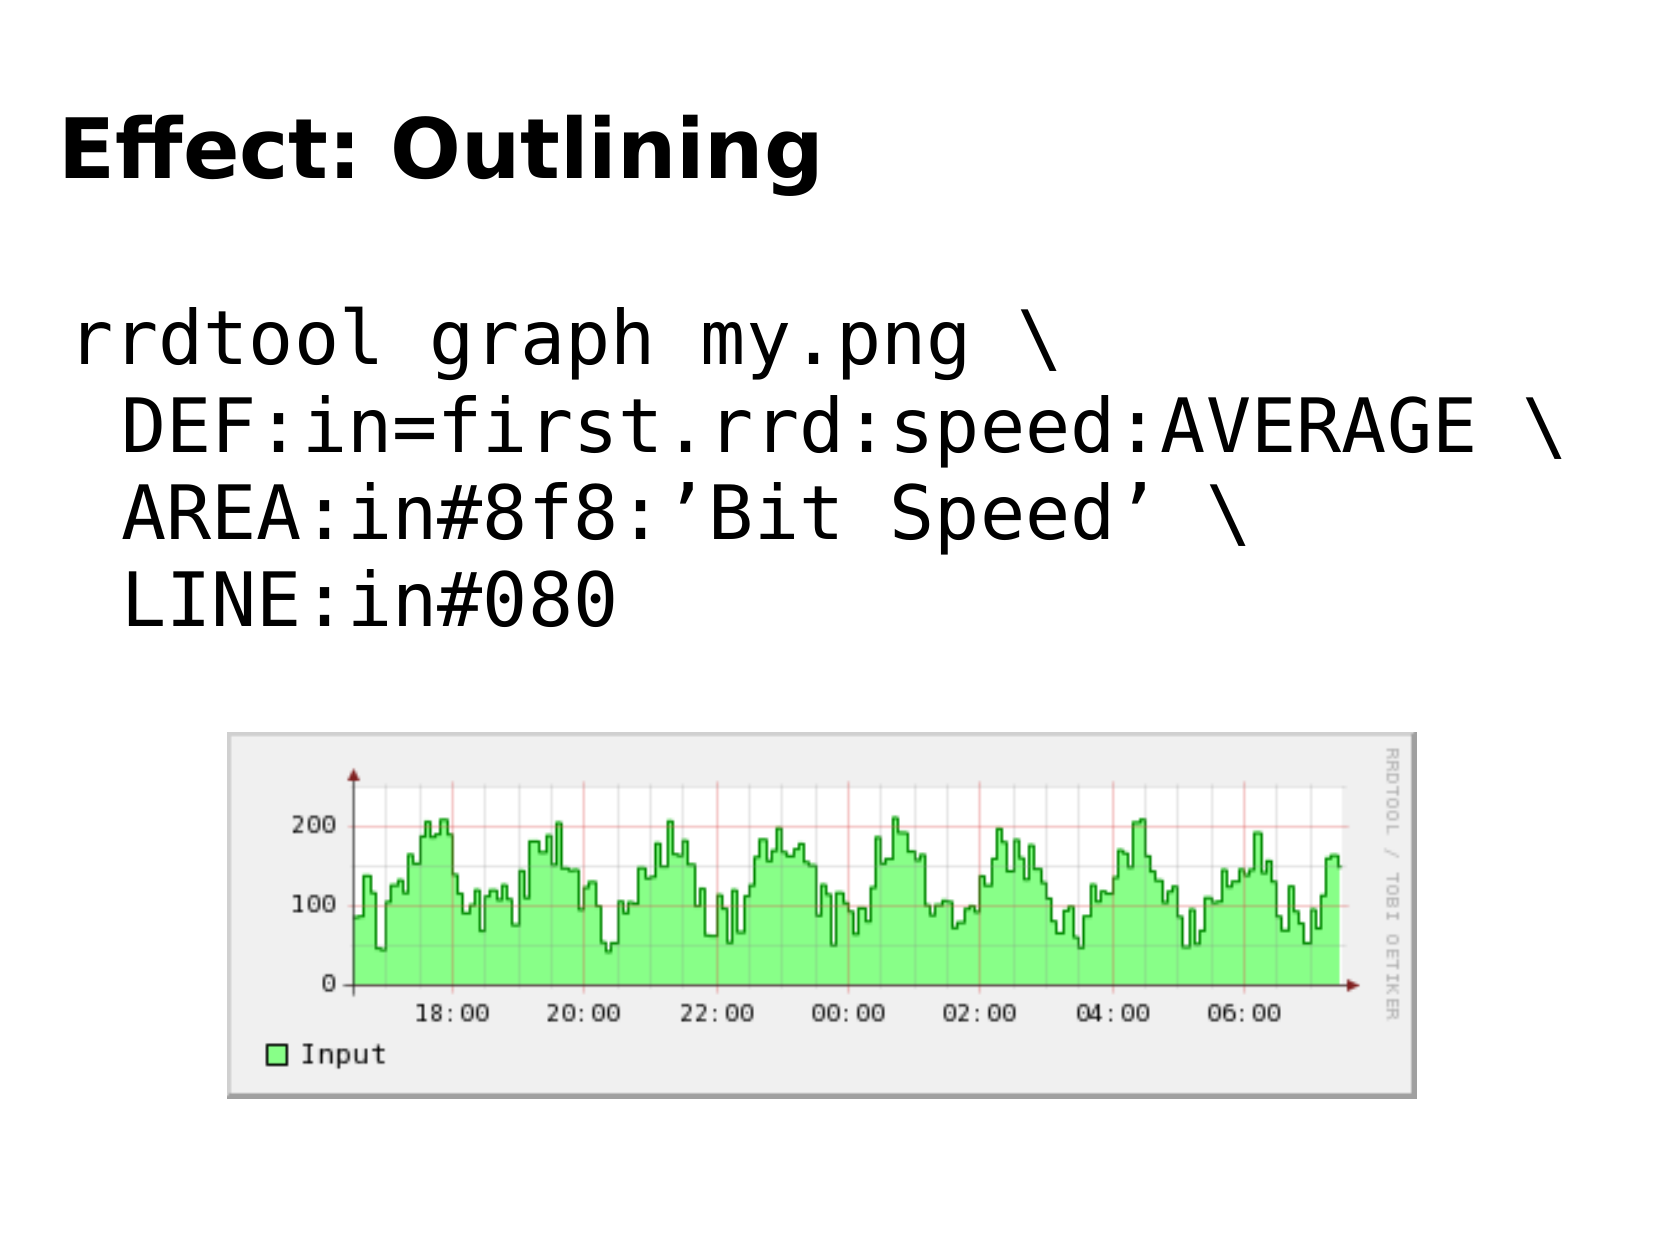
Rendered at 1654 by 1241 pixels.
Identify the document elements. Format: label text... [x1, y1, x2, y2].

picture [227, 732, 1417, 1099]
title Effect: Outlining [59, 75, 1607, 225]
list rrdtool graph my.png \ DEF:in=first.rrd:speed:AVERAGE \ AREA:in#8f8:’Bit Speed’ \ LINE:in#080 [50, 295, 1571, 1099]
